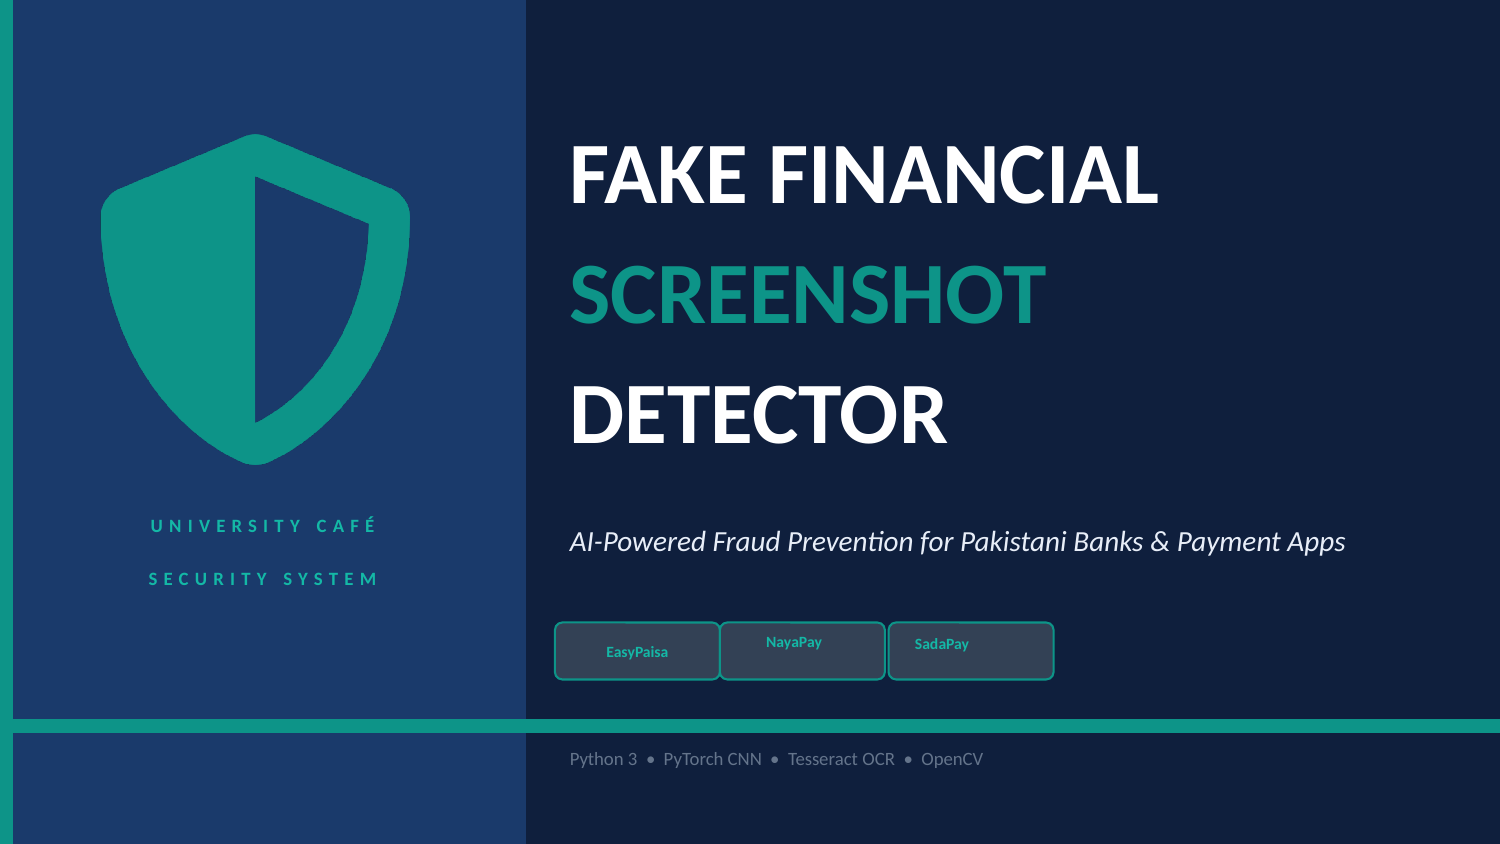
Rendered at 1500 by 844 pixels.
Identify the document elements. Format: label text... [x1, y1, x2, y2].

text_box SadaPay [900, 630, 996, 667]
text_box UNIVERSITY CAFÉ [29, 494, 495, 547]
text_box SCREENSHOT [554, 225, 1470, 345]
text_box Python 3 • PyTorch CNN • Tesseract OCR • OpenCV [554, 734, 1470, 780]
picture [90, 134, 420, 465]
text_box EasyPaisa [554, 622, 720, 680]
text_box AI-Powered Fraud Prevention for Pakistani Banks & Payment Apps [554, 494, 1470, 585]
text_box NayaPay [751, 628, 851, 665]
text_box FAKE FINANCIAL [554, 105, 1470, 225]
text_box SECURITY SYSTEM [29, 547, 495, 608]
text_box [719, 622, 885, 680]
text_box DETECTOR [554, 345, 1470, 473]
text_box [888, 622, 1054, 680]
text_box [0, 0, 1500, 844]
